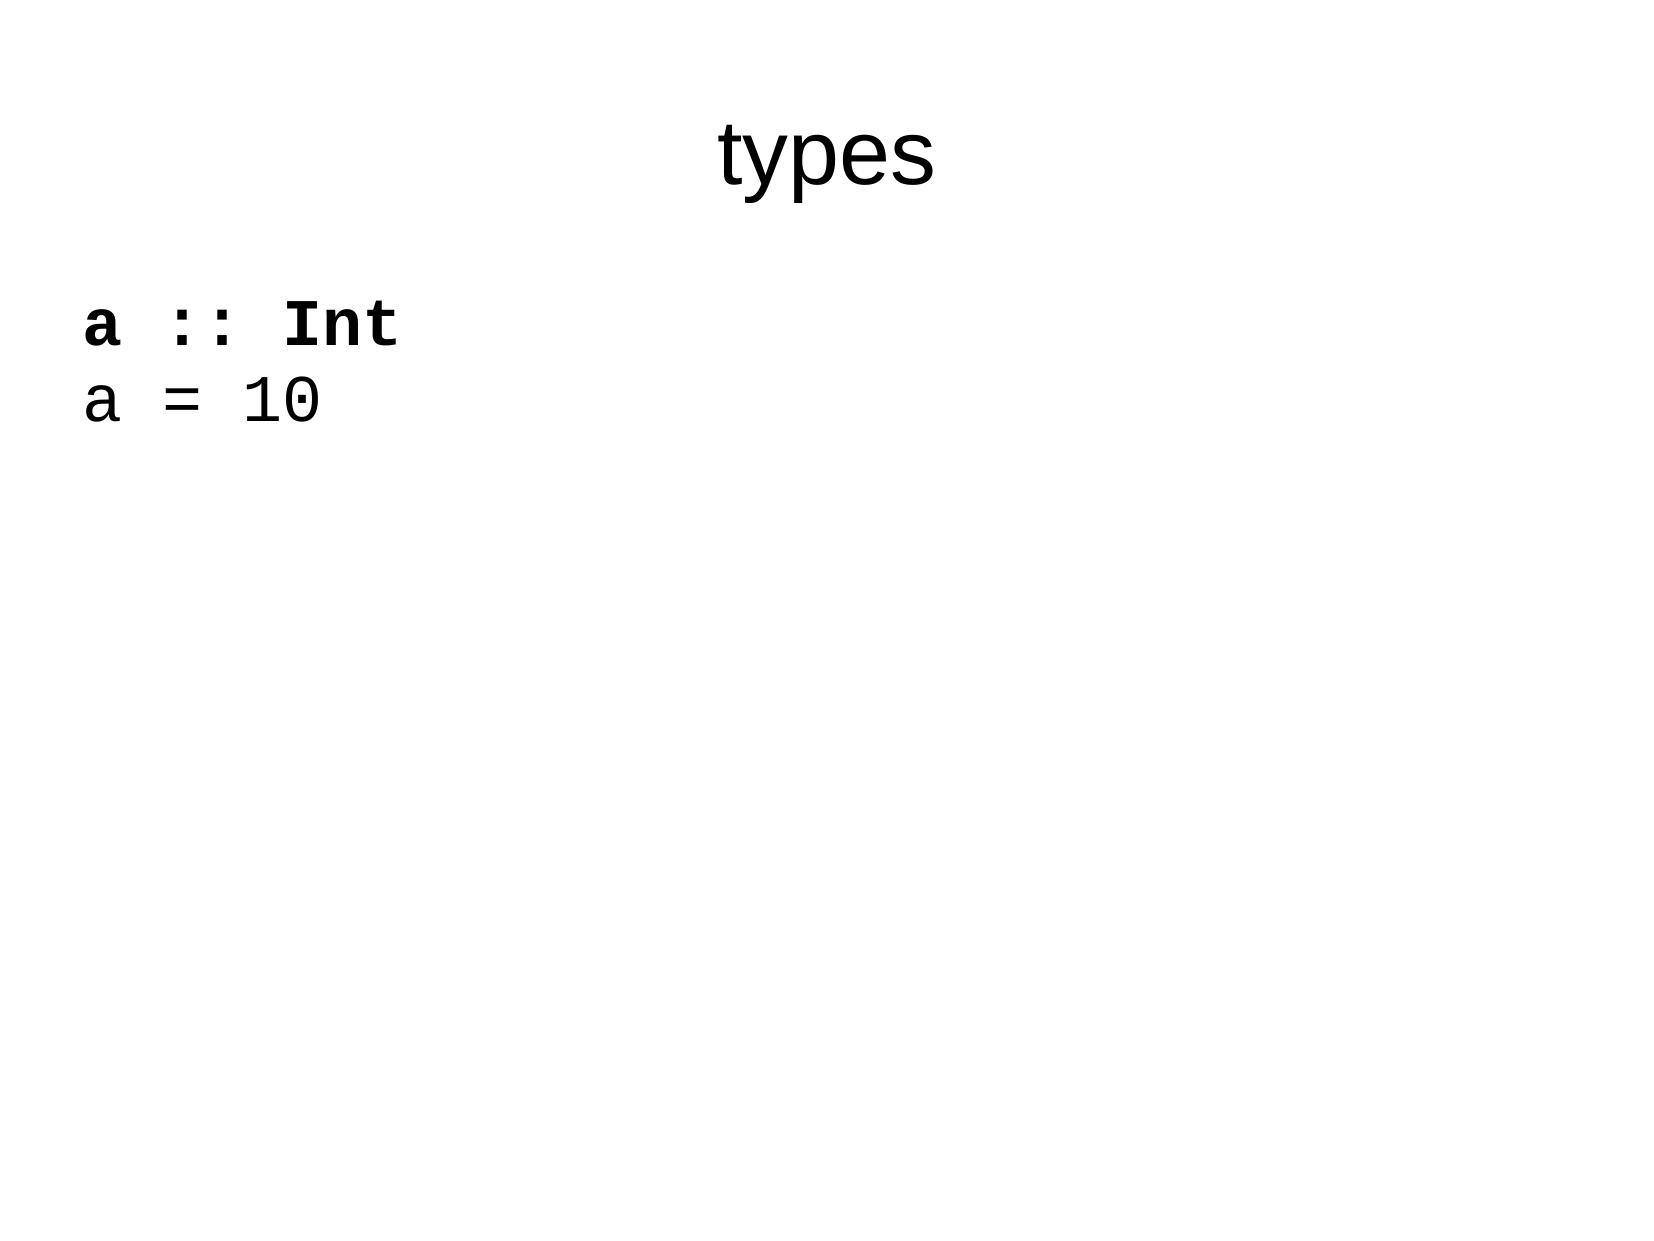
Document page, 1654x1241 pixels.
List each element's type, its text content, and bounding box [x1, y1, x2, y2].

list a :: Int a = 10 [82, 290, 1571, 1109]
title types [82, 49, 1571, 257]
